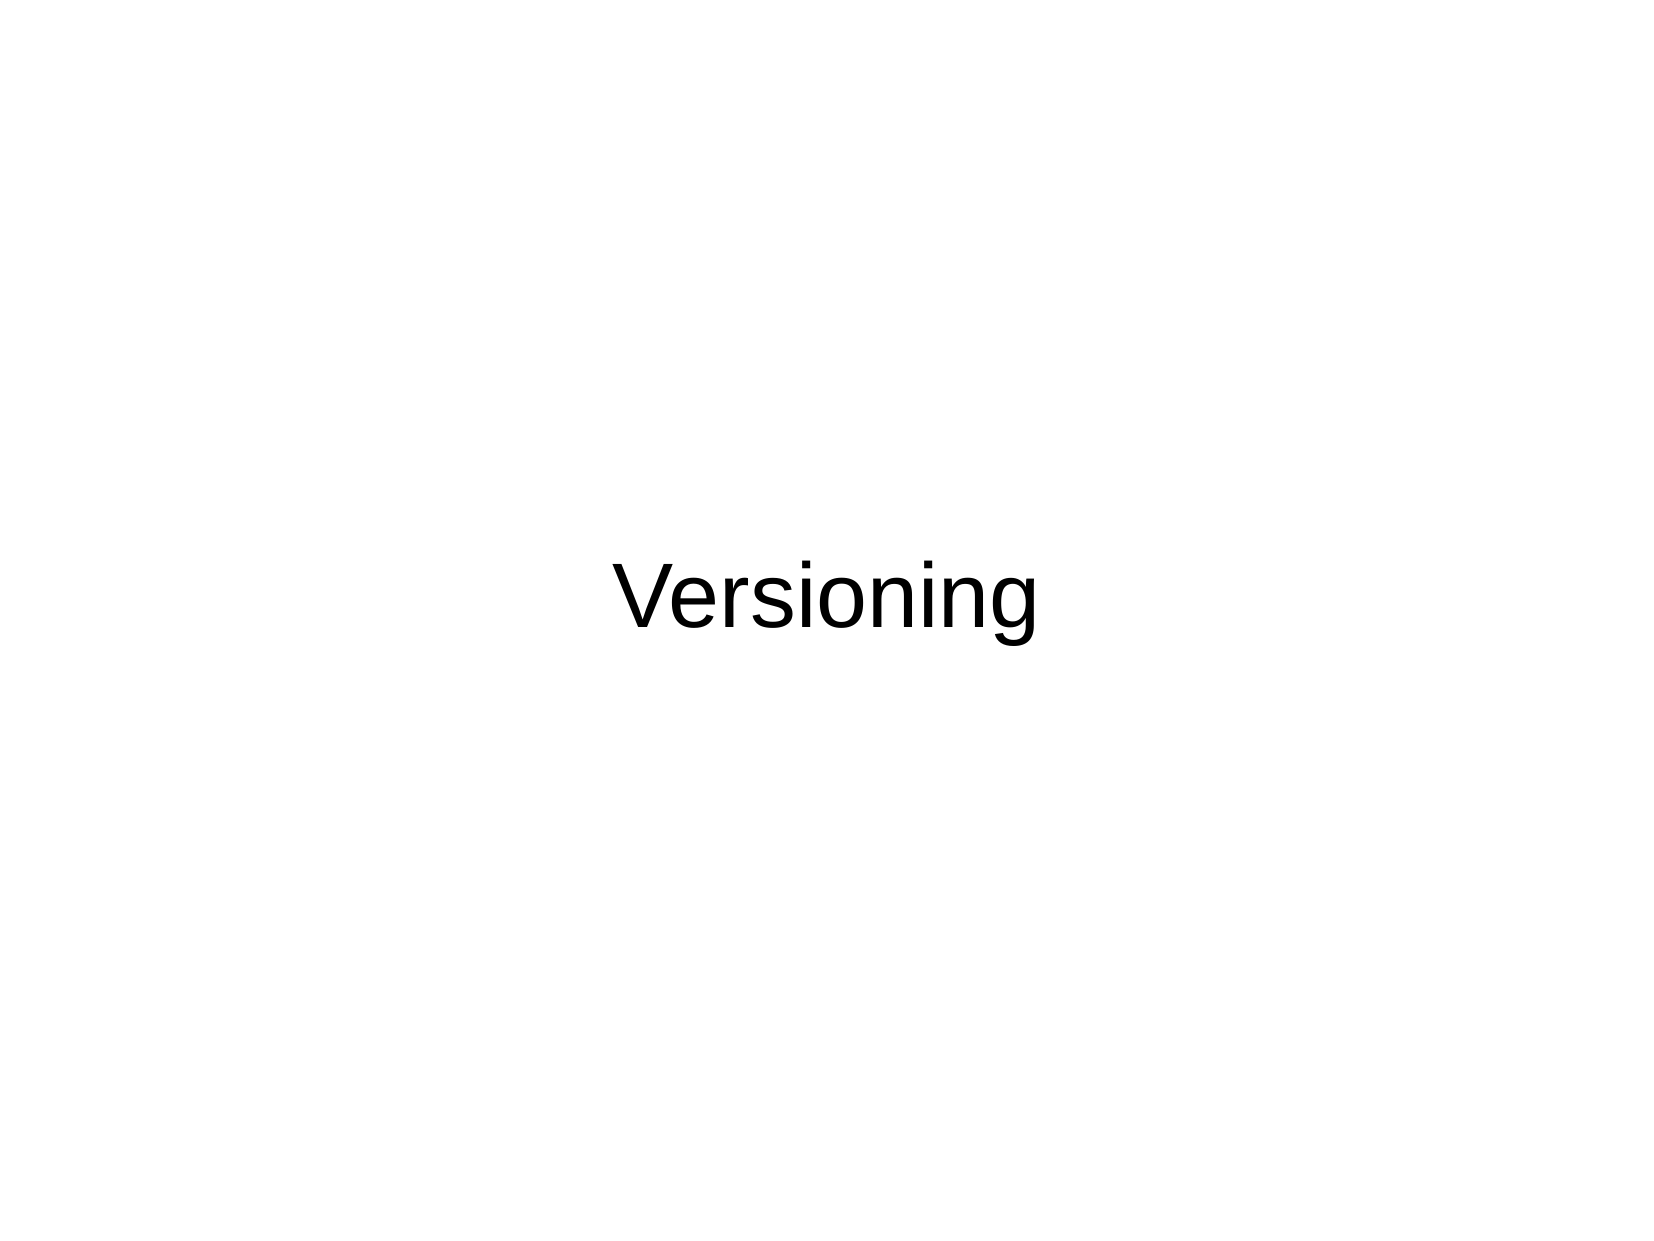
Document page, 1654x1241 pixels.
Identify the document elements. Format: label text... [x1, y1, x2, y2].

title Versioning [82, 492, 1571, 700]
